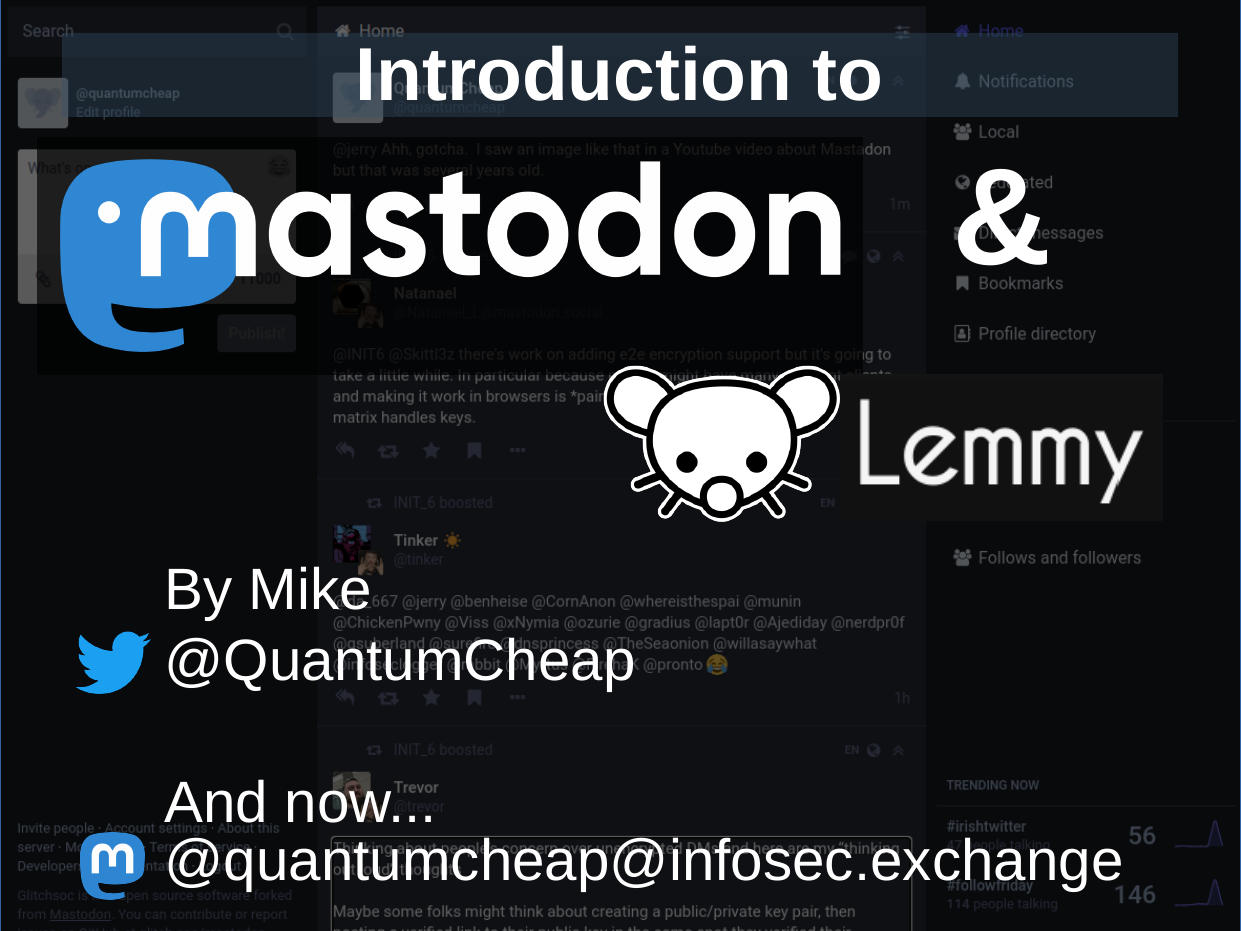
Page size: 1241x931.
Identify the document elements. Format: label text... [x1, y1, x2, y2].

picture [75, 631, 151, 694]
text_box By Mike @QuantumCheap And now... @quantumcheap@infosec.exchange [150, 555, 1163, 901]
picture [37, 137, 1163, 563]
picture [80, 832, 145, 901]
text_box [0, 0, 1241, 931]
title Introduction to [62, 32, 1179, 117]
text_box & [937, 146, 1163, 301]
